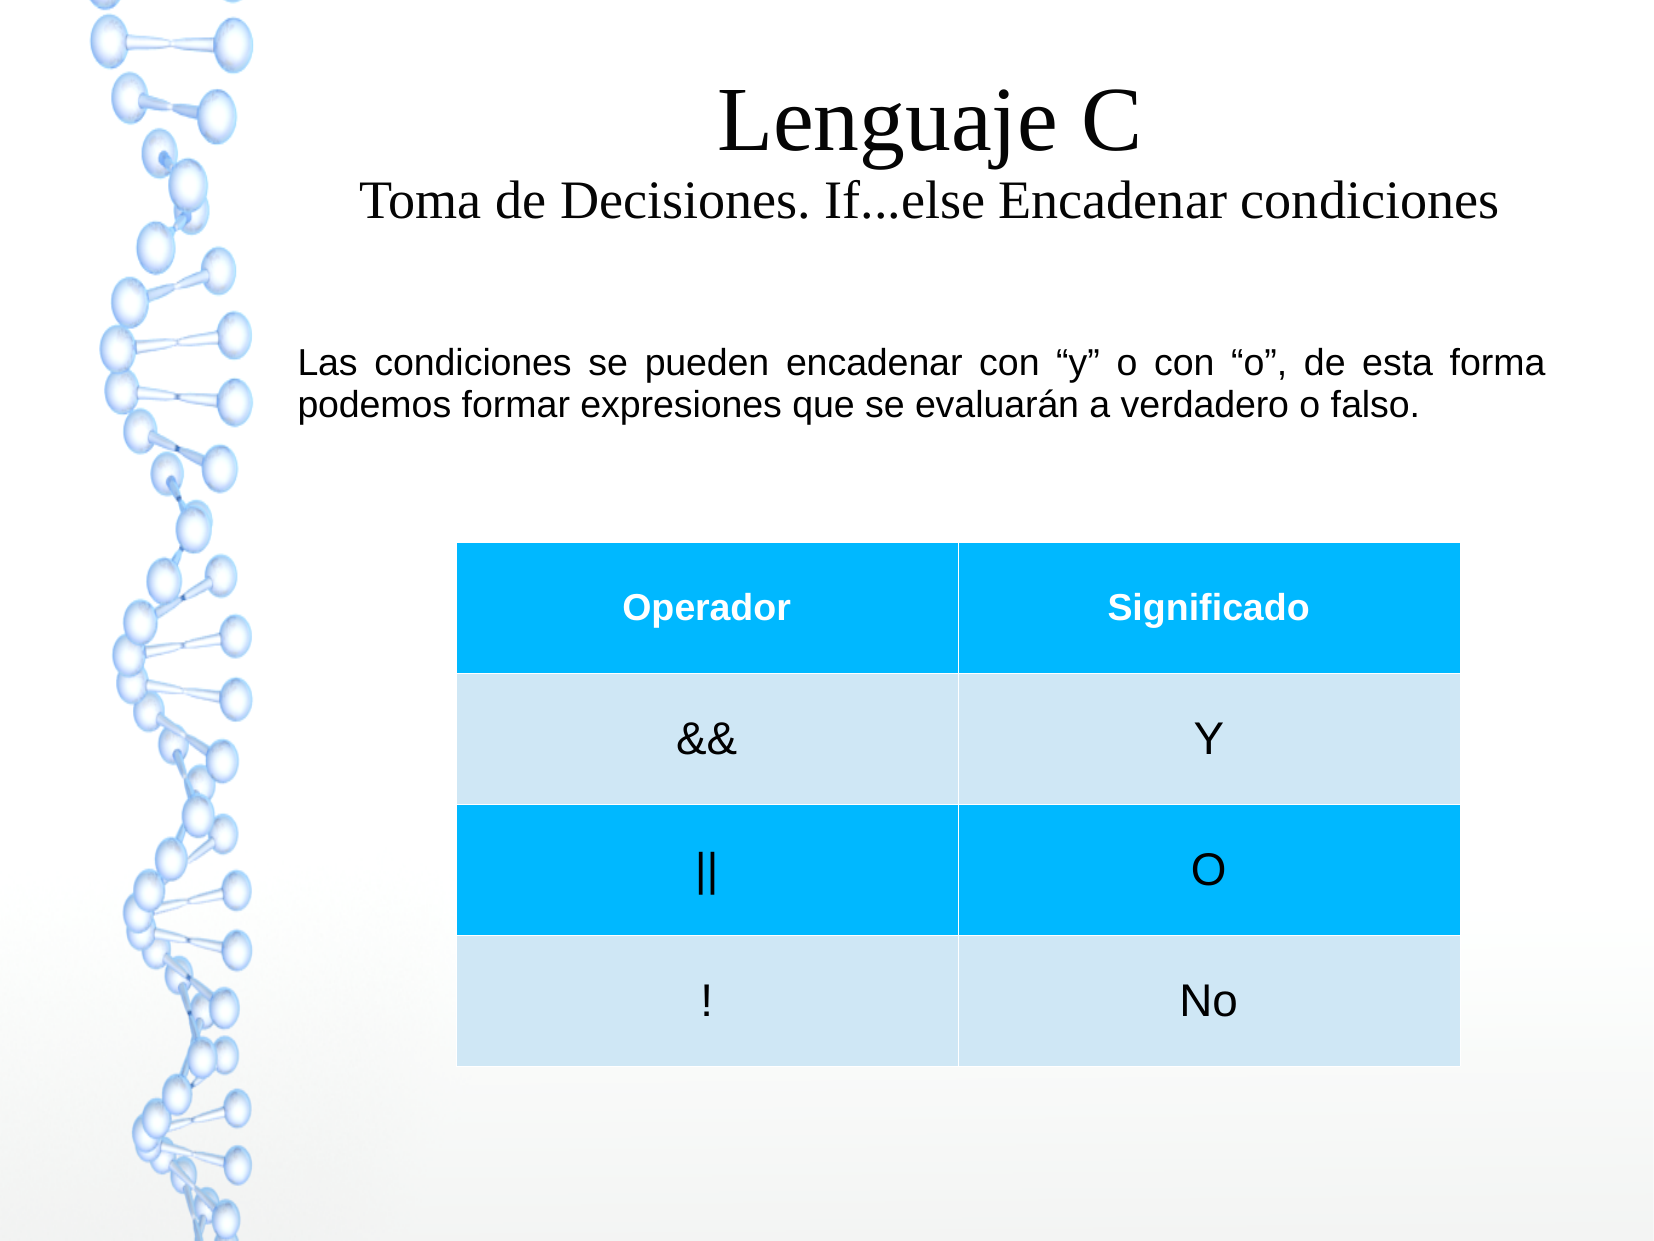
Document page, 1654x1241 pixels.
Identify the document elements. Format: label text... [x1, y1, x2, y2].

text_box Las condiciones se pueden encadenar con “y” o con “o”, de esta forma podemos formar expresiones que se evaluarán a verdadero o falso. [282, 333, 1561, 475]
table_header Significado [959, 543, 1460, 673]
table_cell && [457, 674, 958, 804]
table_cell ! [457, 936, 958, 1066]
table_cell O [959, 805, 1460, 935]
table_cell Y [959, 674, 1460, 804]
table_cell No [959, 936, 1460, 1066]
picture [0, 0, 1654, 1241]
title Lenguaje C Toma de Decisiones. If...else Encadenar condiciones [265, 47, 1595, 252]
table_header Operador [457, 543, 958, 673]
table_cell || [457, 805, 958, 935]
